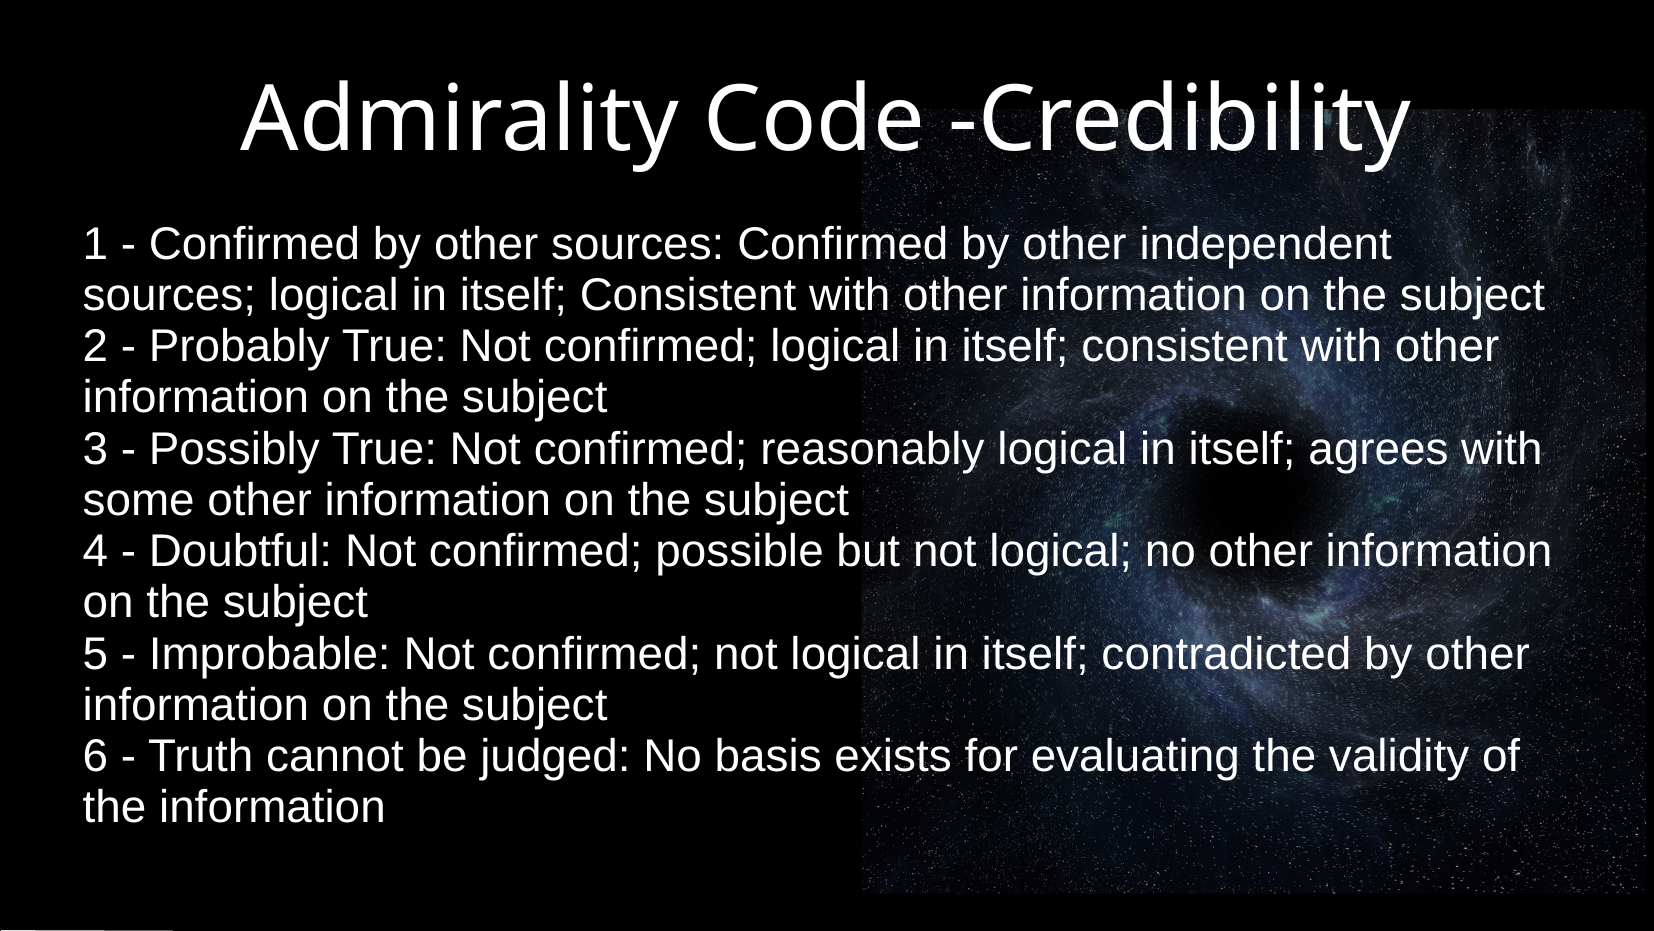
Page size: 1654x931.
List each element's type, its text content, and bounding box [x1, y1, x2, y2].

text_box [0, 0, 1654, 931]
title Admirality Code -Credibility [82, 22, 1571, 207]
picture [818, 75, 1654, 931]
subtitle 1 - Confirmed by other sources: Confirmed by other independent sources; logical in itself; Consistent with other information on the subject 2 - Probably True: Not confirmed; logical in itself; consistent with other information on the subject 3 - Possibly True: Not confirmed; reasonably logical in itself; agrees with some other information on the subject 4 - Doubtful: Not confirmed; possible but not logical; no other information on the subject 5 - Improbable: Not confirmed; not logical in itself; contradicted by other information on the subject 6 - Truth cannot be judged: No basis exists for evaluating the validity of the information [82, 217, 1571, 931]
